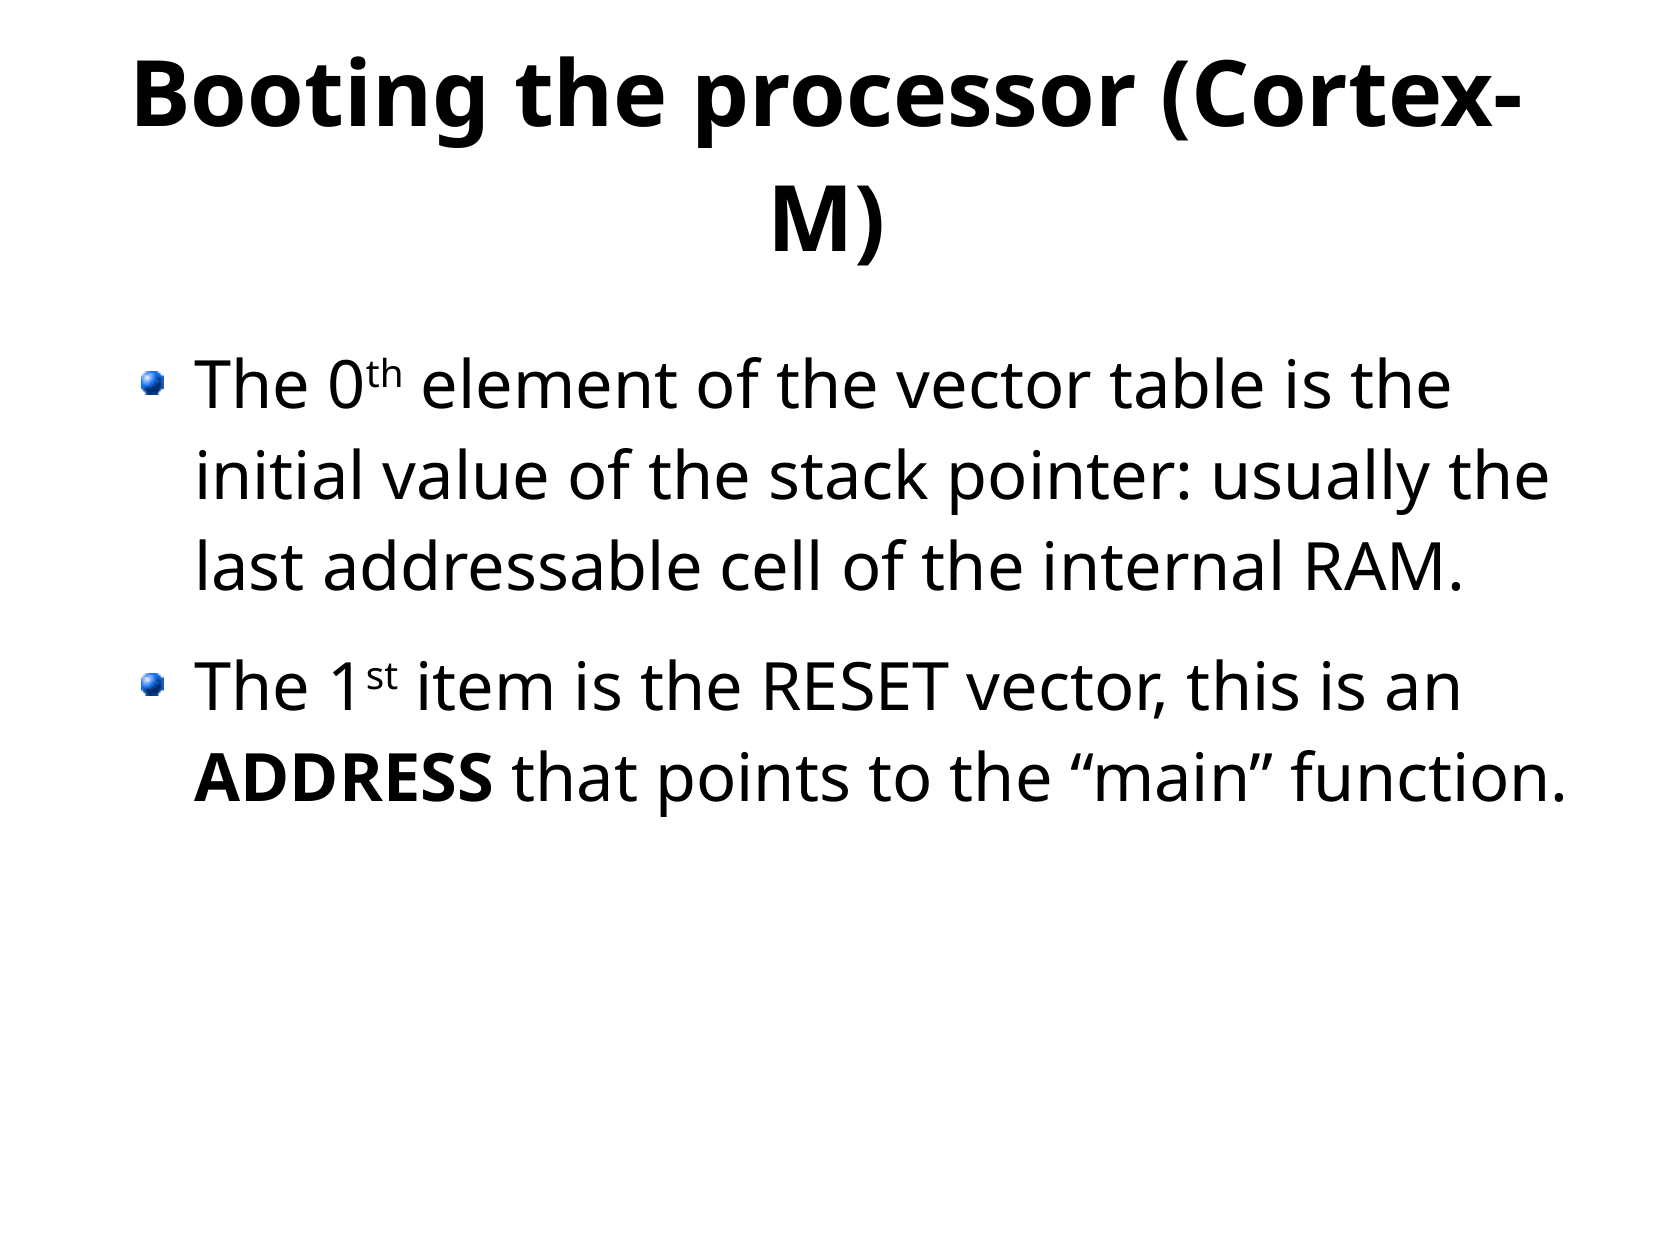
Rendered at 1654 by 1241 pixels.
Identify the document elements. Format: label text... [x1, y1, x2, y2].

title Booting the processor (Cortex-M) [82, 45, 1571, 261]
list The 0th element of the vector table is the initial value of the stack pointer: usually the last addressable cell of the internal RAM. The 1st item is the RESET vector, this is an ADDRESS that points to the “main” function. [82, 337, 1571, 1109]
